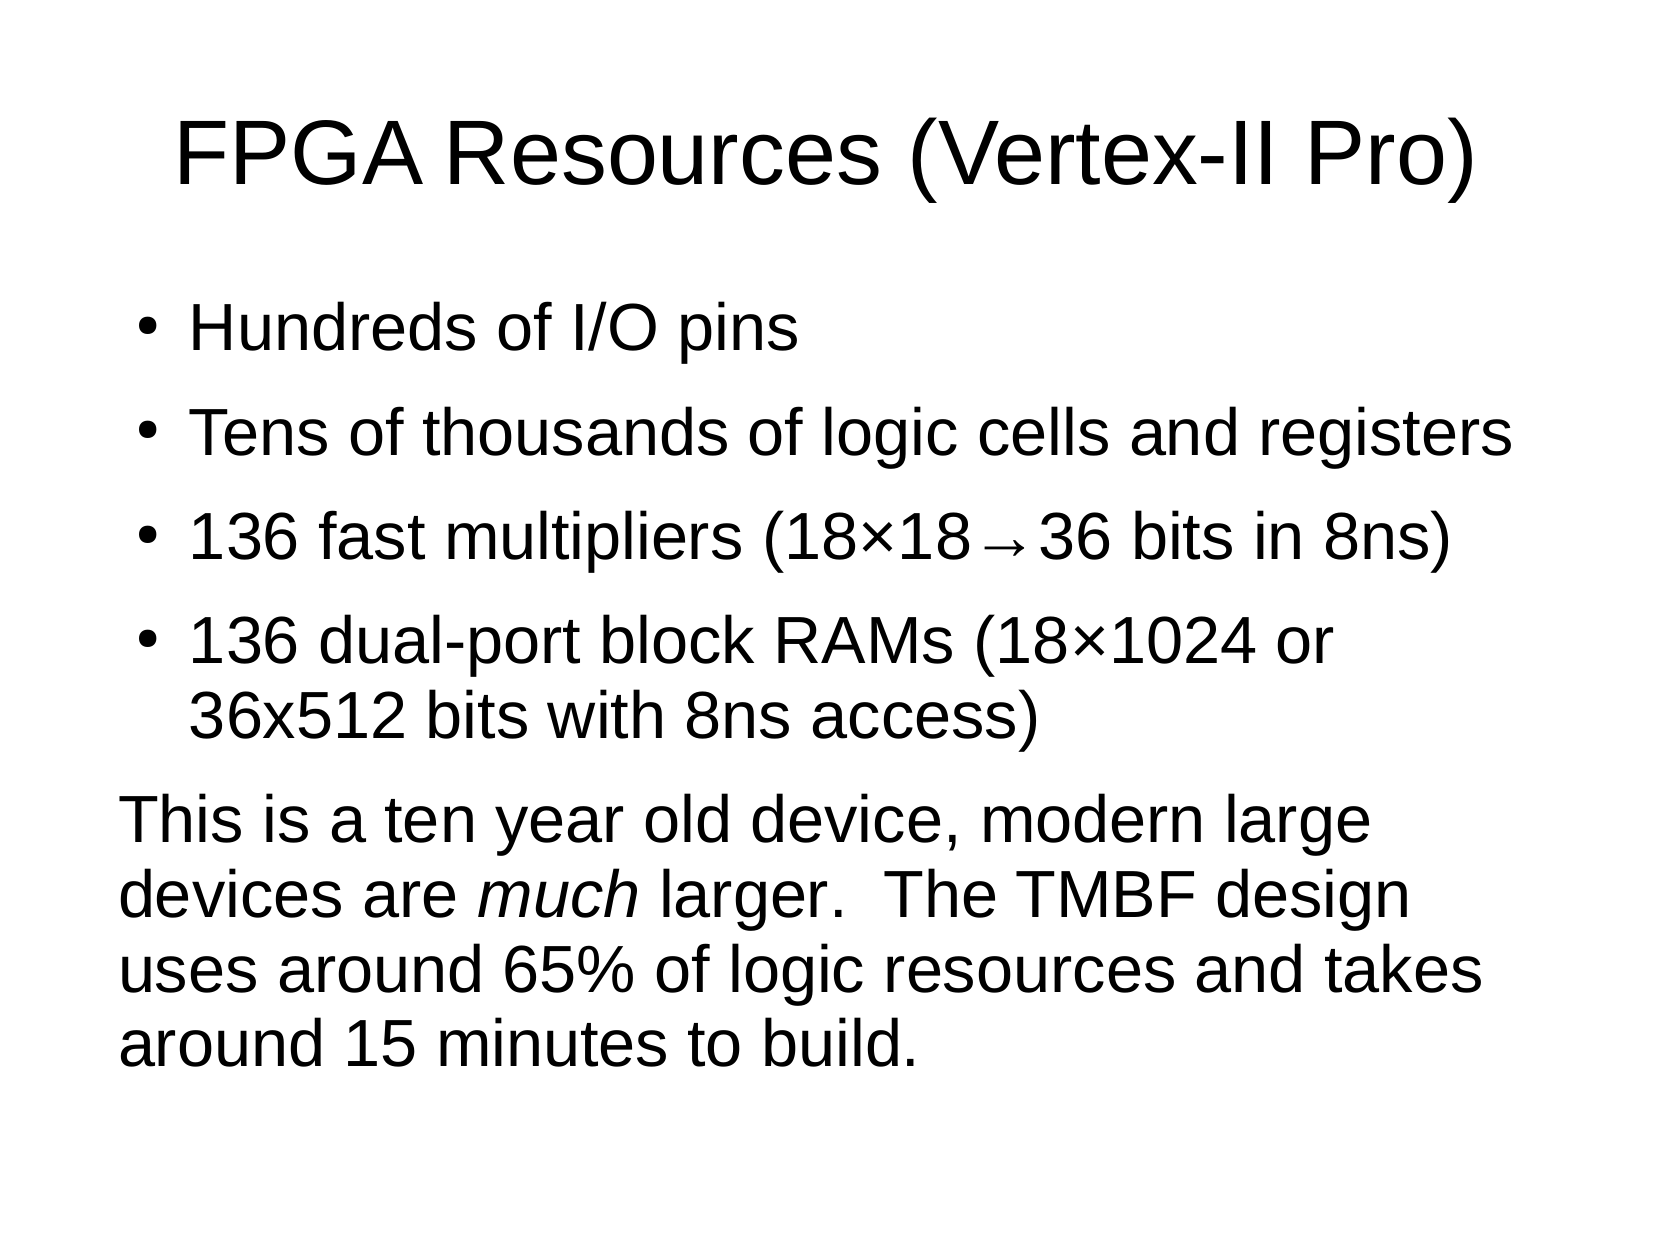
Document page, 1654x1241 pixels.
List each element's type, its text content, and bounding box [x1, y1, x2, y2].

title FPGA Resources (Vertex-II Pro) [82, 49, 1571, 257]
list Hundreds of I/O pins Tens of thousands of logic cells and registers 136 fast multipliers (18×18→36 bits in 8ns) 136 dual-port block RAMs (18×1024 or 36x512 bits with 8ns access) This is a ten year old device, modern large devices are much larger. The TMBF design uses around 65% of logic resources and takes around 15 minutes to build. [118, 290, 1536, 1134]
